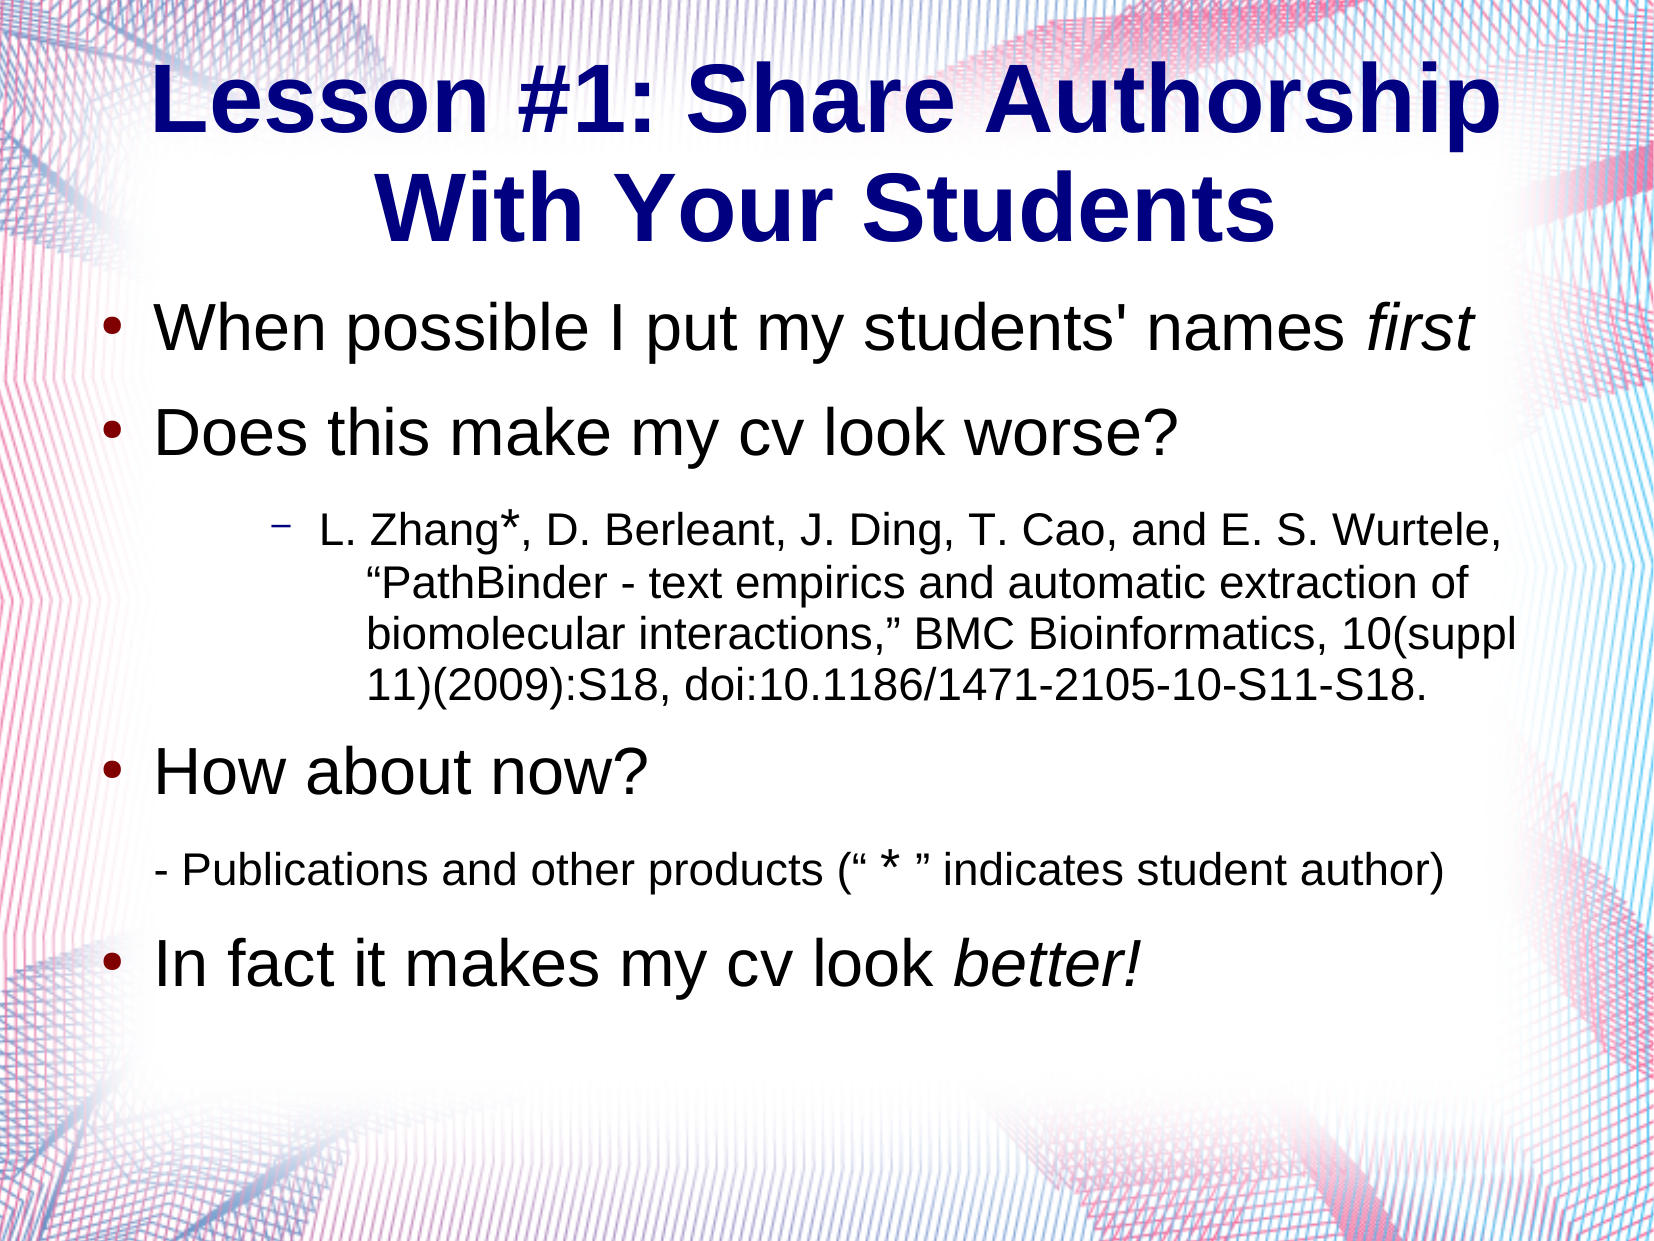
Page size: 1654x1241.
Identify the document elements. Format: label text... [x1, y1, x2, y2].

list When possible I put my students' names first Does this make my cv look worse? L. Zhang*, D. Berleant, J. Ding, T. Cao, and E. S. Wurtele, “PathBinder - text empirics and automatic extraction of biomolecular interactions,” BMC Bioinformatics, 10(suppl 11)(2009):S18, doi:10.1186/1471-2105-10-S11-S18. How about now? - Publications and other products (“ * ” indicates student author) In fact it makes my cv look better! [82, 290, 1571, 1109]
picture [0, 0, 1654, 1241]
title Lesson #1: Share Authorship With Your Students [82, 43, 1571, 263]
